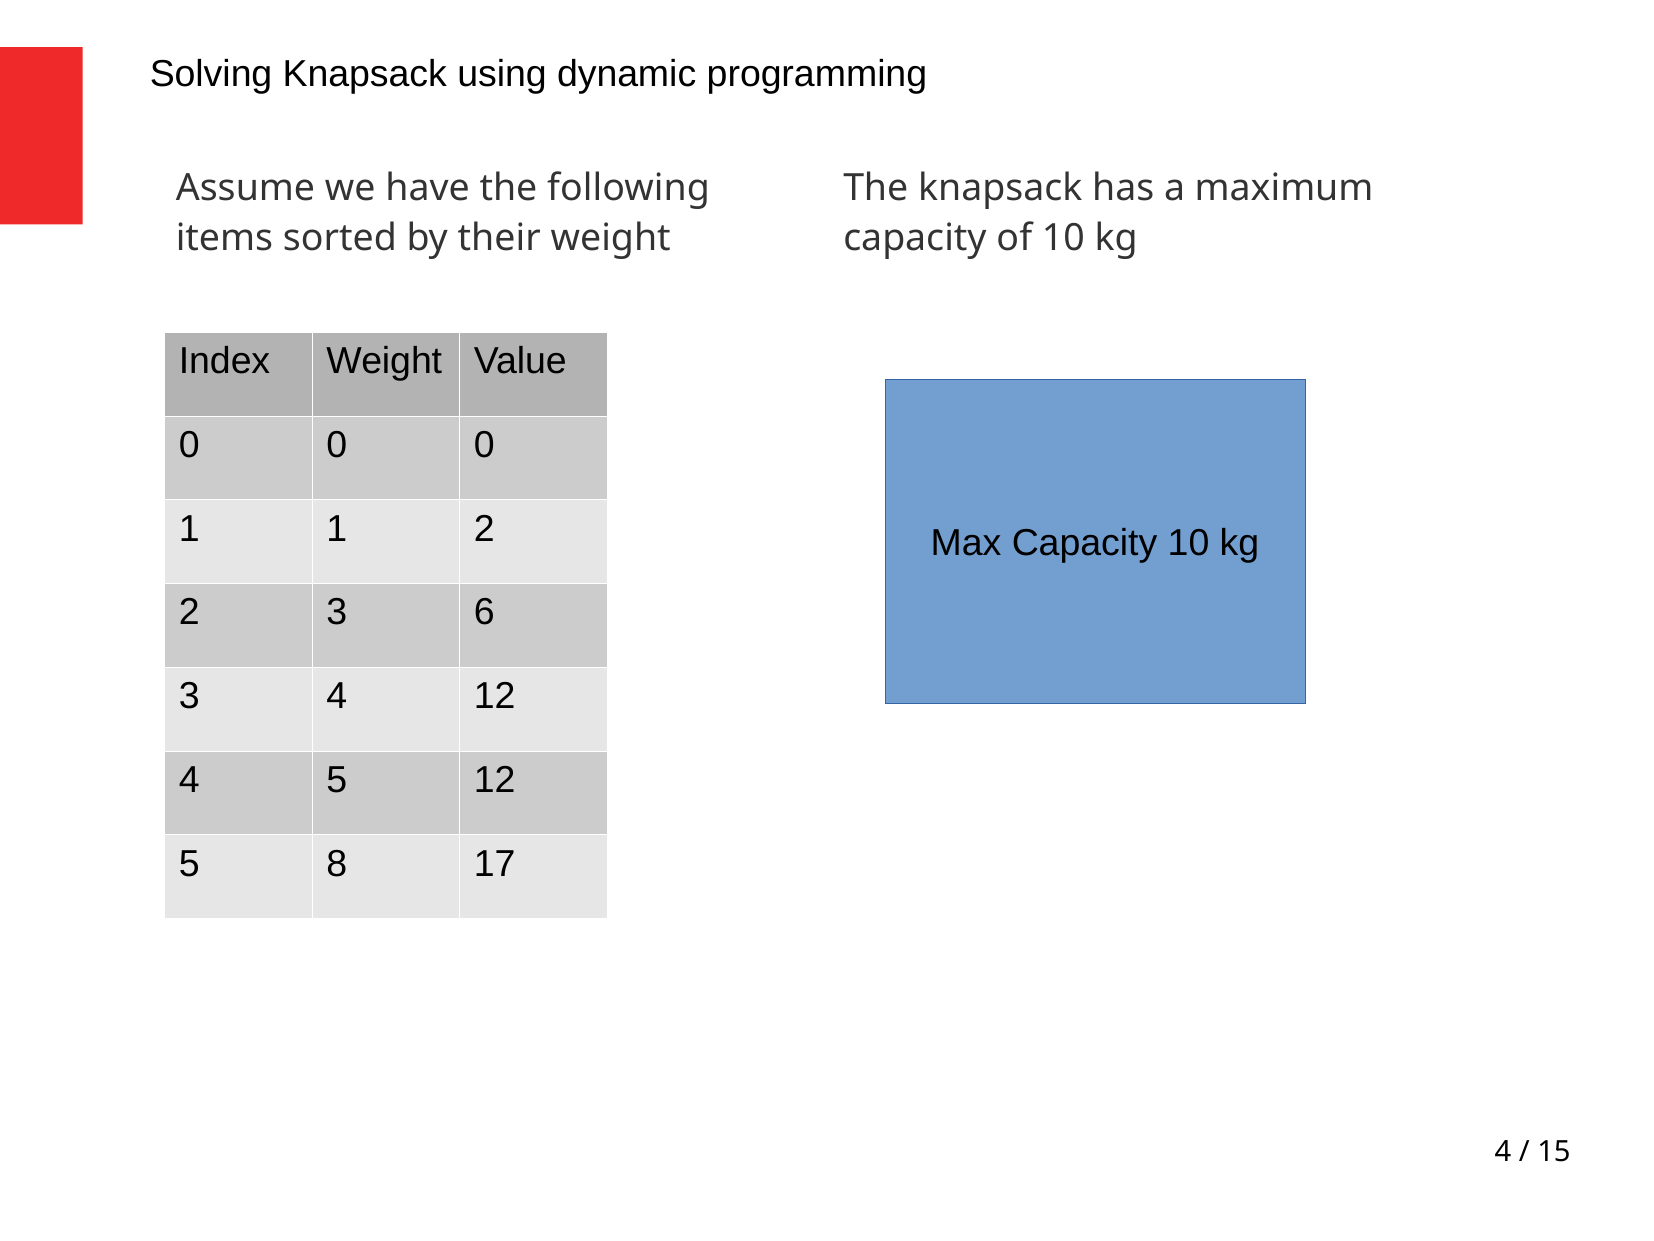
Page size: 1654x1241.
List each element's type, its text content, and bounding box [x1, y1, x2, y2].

table_cell 4 [313, 668, 459, 751]
table_header Index [165, 333, 312, 416]
table_cell 1 [313, 500, 459, 583]
table_cell 12 [460, 752, 607, 834]
table_header Weight [313, 333, 459, 416]
table_cell 0 [460, 417, 607, 499]
table_cell 2 [460, 500, 607, 583]
table_cell 17 [460, 835, 607, 918]
table_cell 5 [313, 752, 459, 834]
table_cell 4 [165, 752, 312, 834]
table_cell 8 [313, 835, 459, 918]
table_cell 0 [165, 417, 312, 499]
table_cell 3 [313, 584, 459, 667]
table_cell 12 [460, 668, 607, 751]
table_cell 0 [313, 417, 459, 499]
table_cell 3 [165, 668, 312, 751]
text_box Max Capacity 10 kg [885, 379, 1306, 704]
table_cell 2 [165, 584, 312, 667]
table_cell 6 [460, 584, 607, 667]
text_box Solving Knapsack using dynamic programming [135, 45, 961, 102]
list The knapsack has a maximum capacity of 10 kg [772, 159, 1435, 299]
table_cell 1 [165, 500, 312, 583]
table_cell 5 [165, 835, 312, 918]
table_header Value [460, 333, 607, 416]
list Assume we have the following items sorted by their weight [105, 159, 767, 299]
